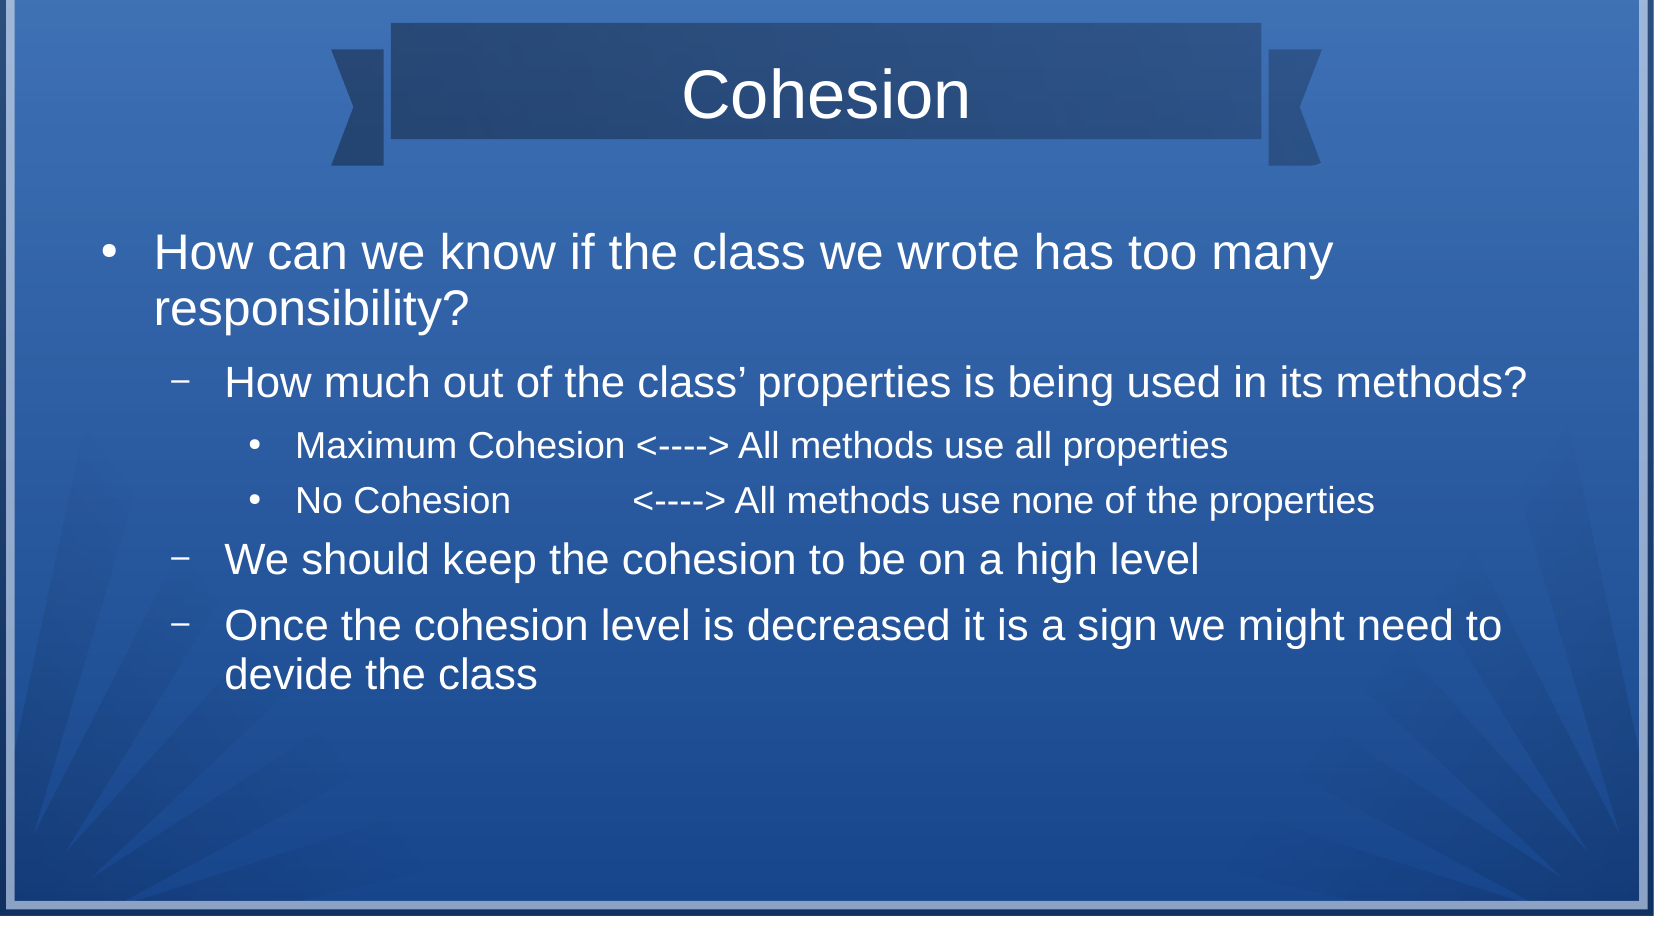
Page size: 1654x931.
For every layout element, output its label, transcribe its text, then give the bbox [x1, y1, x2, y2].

list How can we know if the class we wrote has too many responsibility? How much out of the class’ properties is being used in its methods? Maximum Cohesion <----> All methods use all properties No Cohesion <----> All methods use none of the properties We should keep the cohesion to be on a high level Once the cohesion level is decreased it is a sign we might need to devide the class [82, 224, 1571, 848]
title Cohesion [389, 35, 1264, 154]
